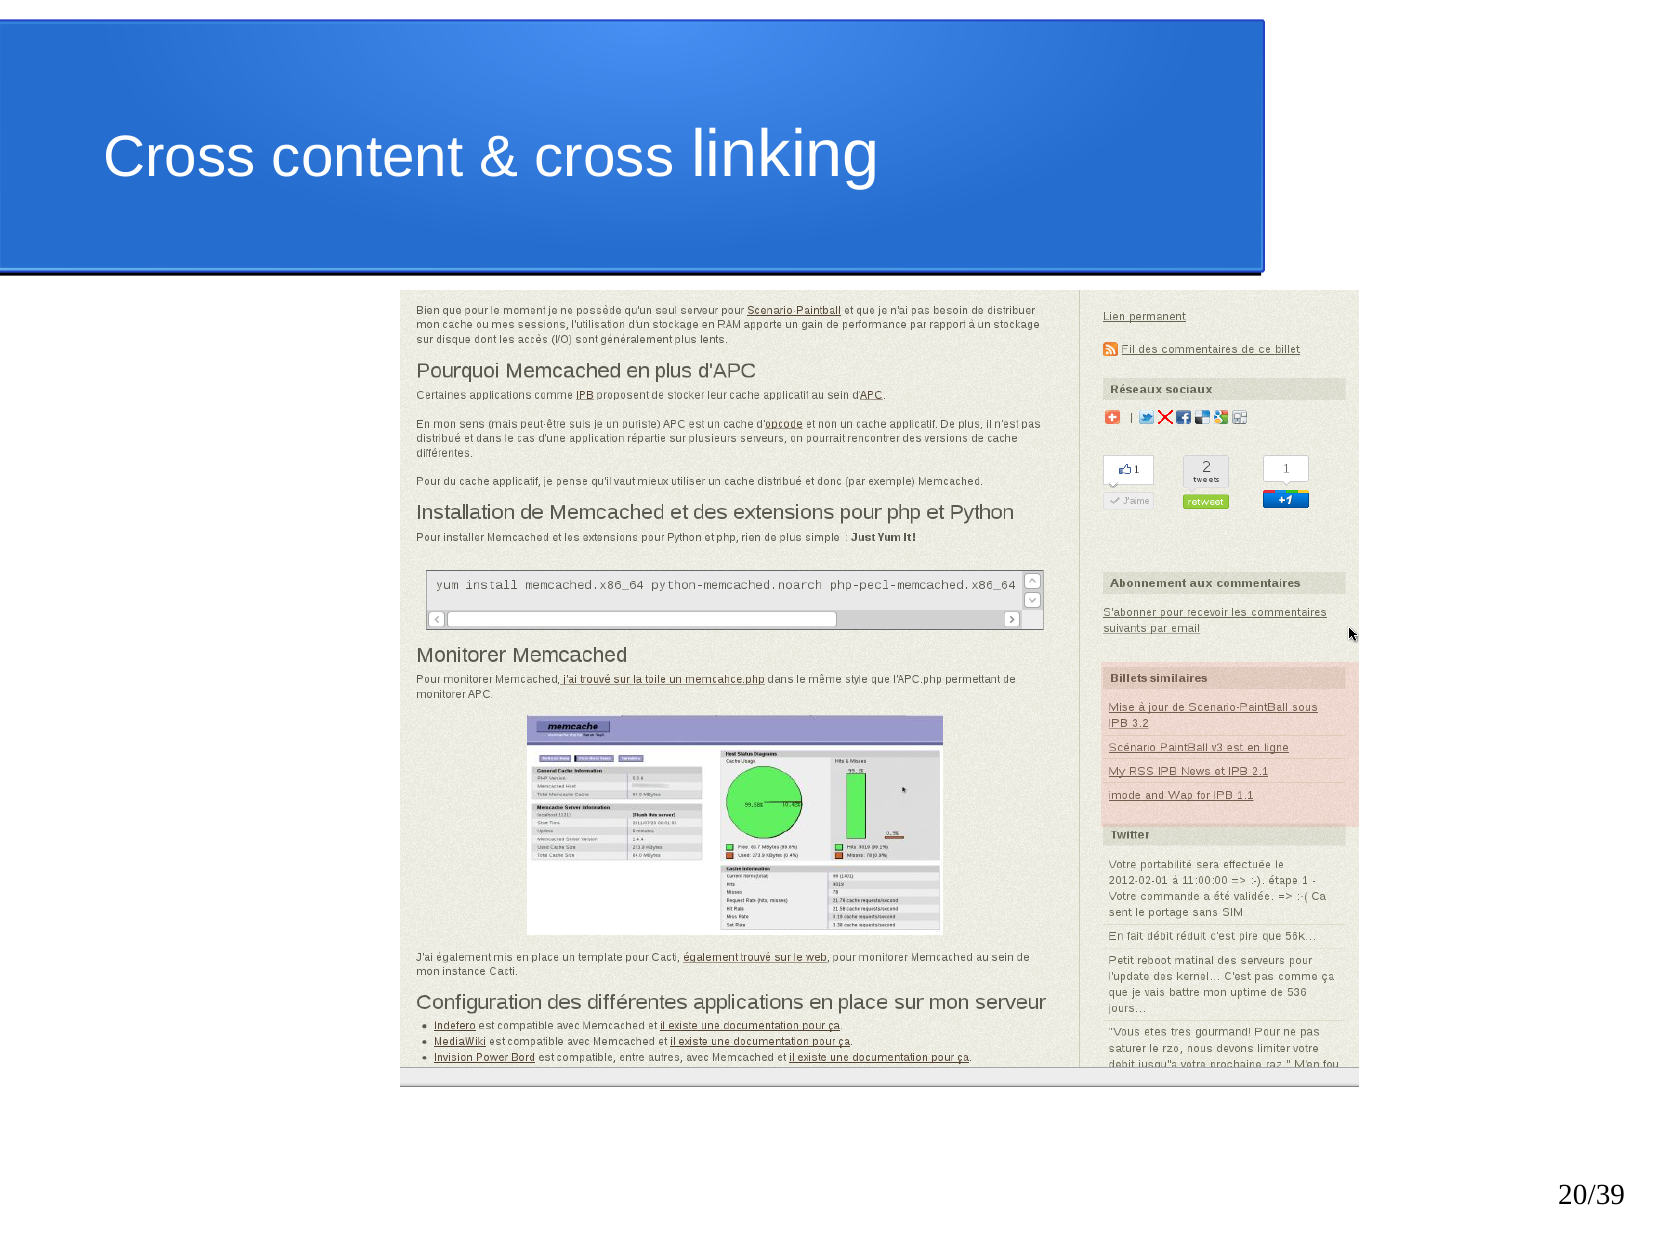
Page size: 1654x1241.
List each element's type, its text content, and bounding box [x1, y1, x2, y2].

title Cross content & cross linking [82, 49, 1250, 257]
picture [400, 290, 1359, 1087]
